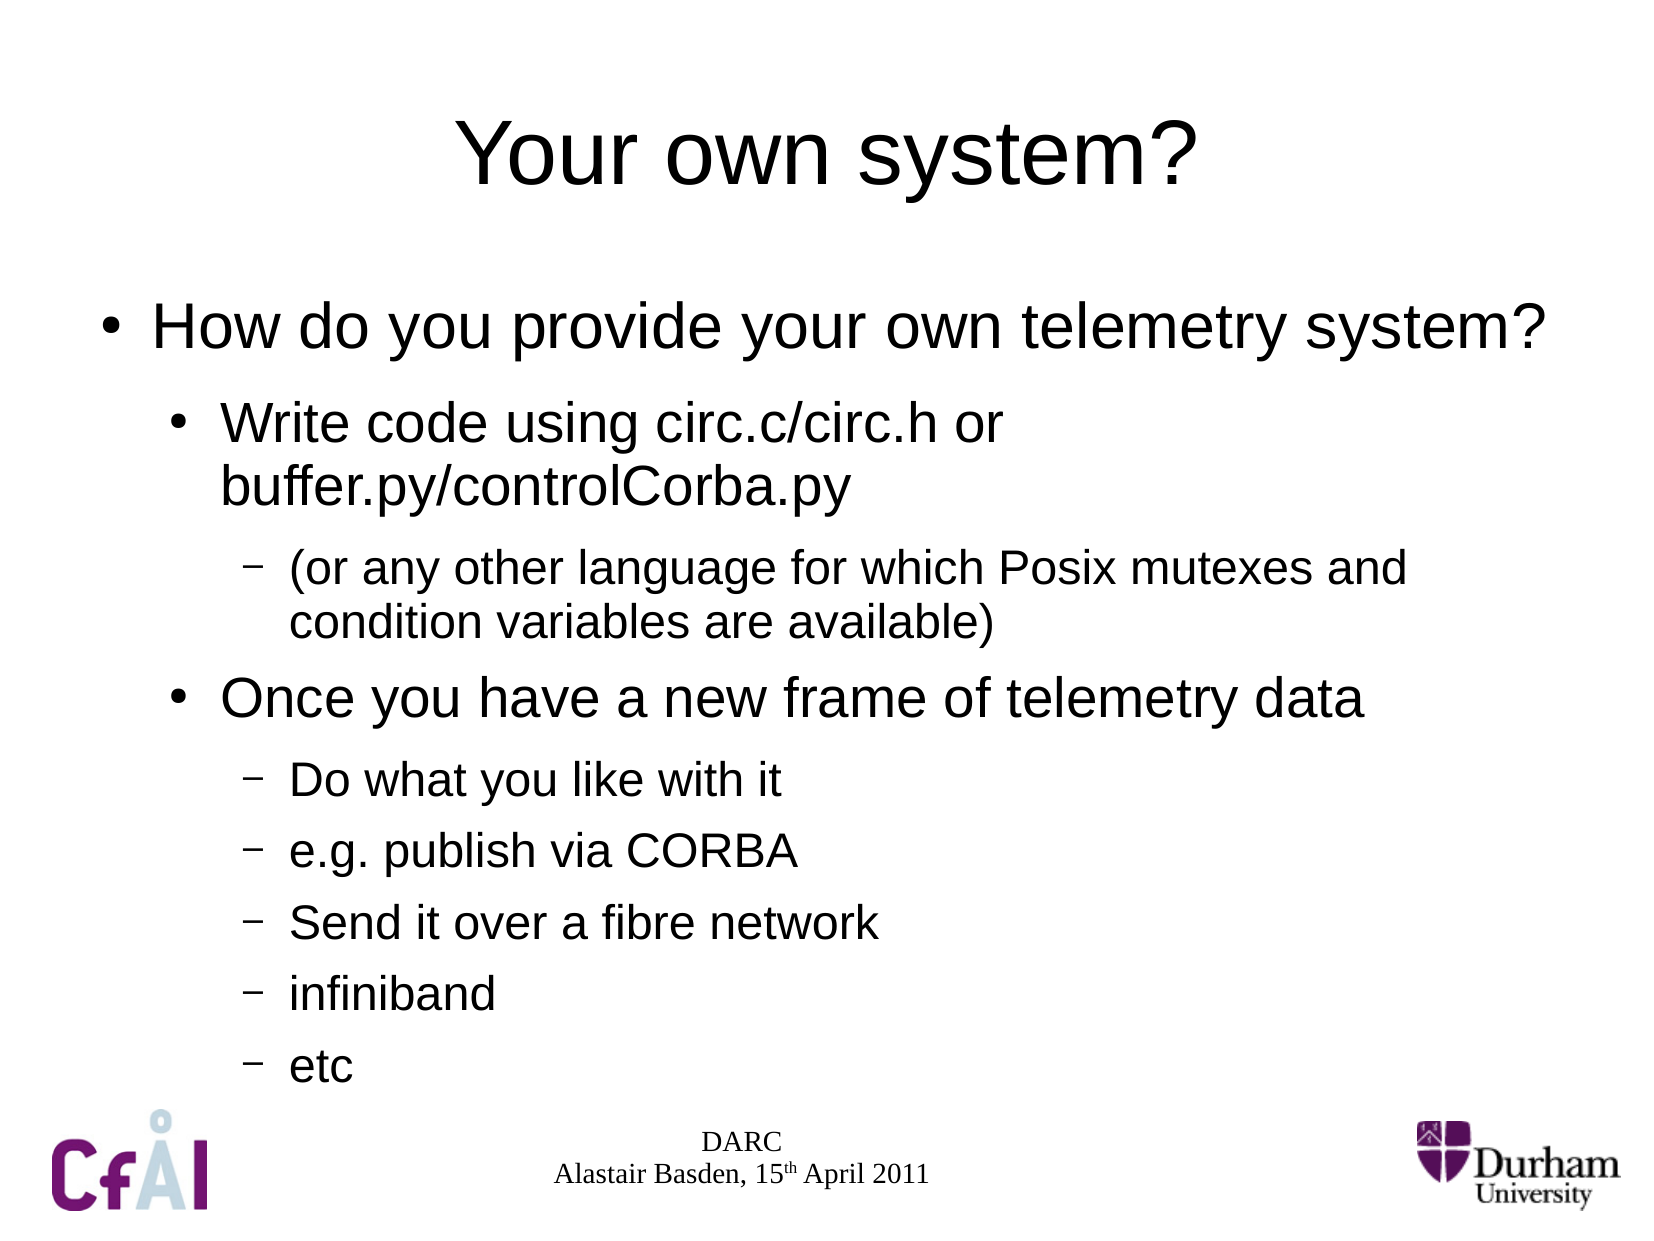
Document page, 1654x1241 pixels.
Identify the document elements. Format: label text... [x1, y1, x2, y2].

title Your own system? [82, 56, 1571, 250]
picture [1417, 1121, 1621, 1211]
picture [52, 1109, 207, 1211]
list How do you provide your own telemetry system? Write code using circ.c/circ.h or buffer.py/controlCorba.py (or any other language for which Posix mutexes and condition variables are available) Once you have a new frame of telemetry data Do what you like with it e.g. publish via CORBA Send it over a fibre network infiniband etc [82, 290, 1571, 1109]
